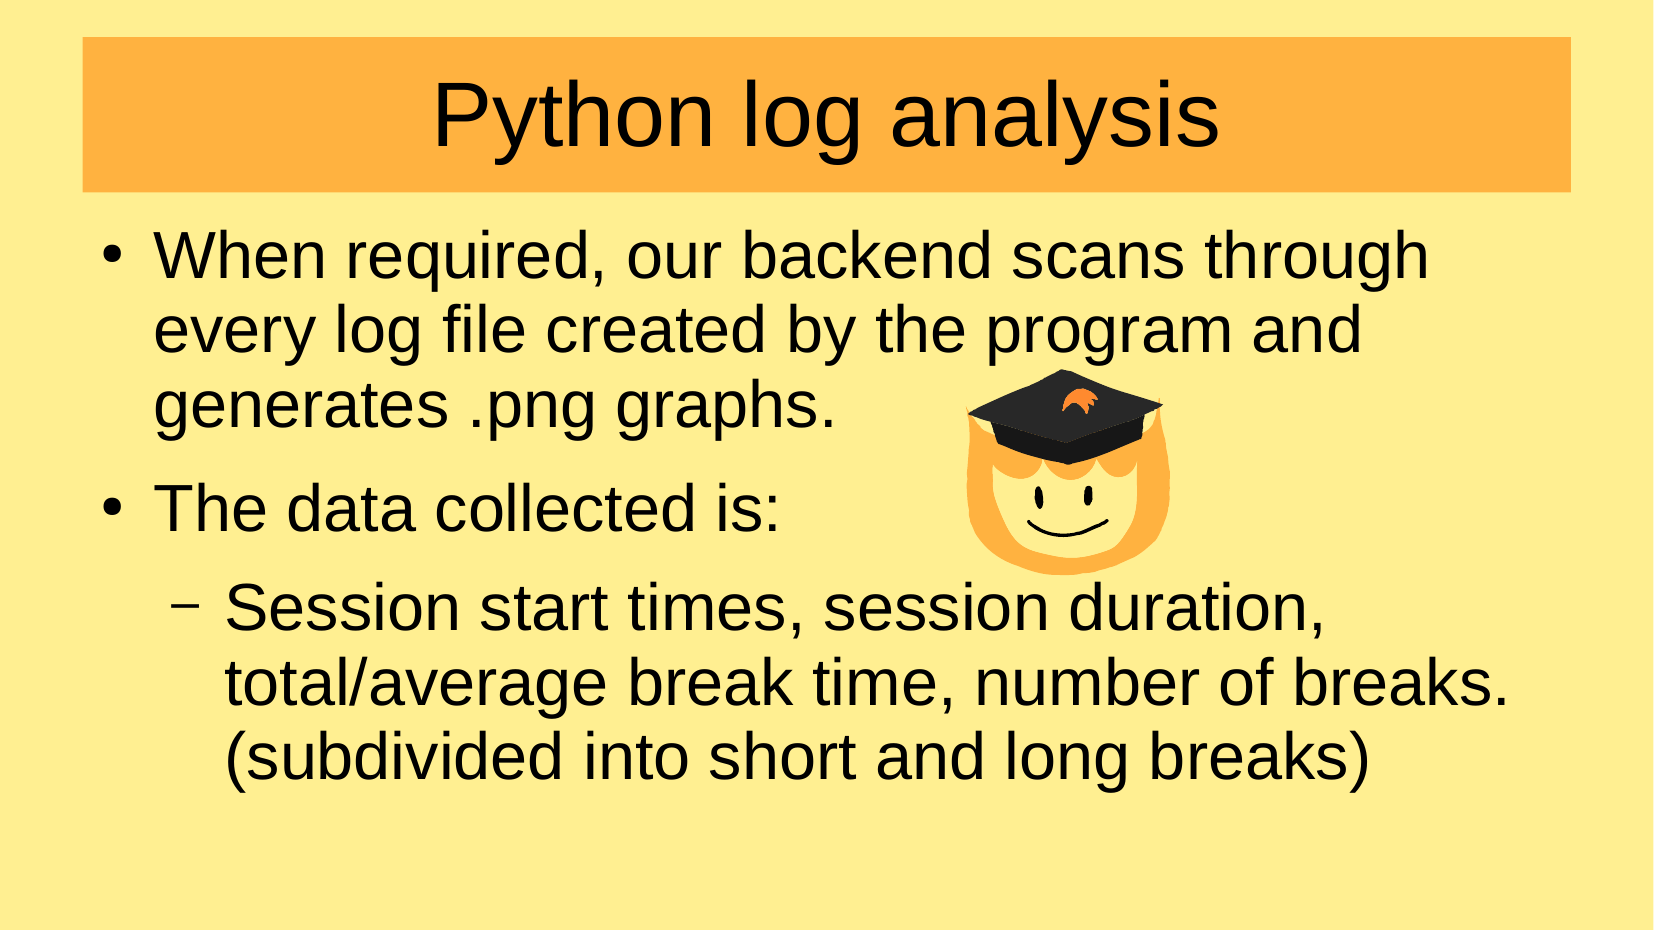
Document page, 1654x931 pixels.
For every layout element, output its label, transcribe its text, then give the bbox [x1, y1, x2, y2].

title Python log analysis [82, 37, 1571, 193]
picture [947, 355, 1190, 597]
list When required, our backend scans through every log file created by the program and generates .png graphs. The data collected is: Session start times, session duration, total/average break time, number of breaks. (subdivided into short and long breaks) [82, 217, 1571, 820]
